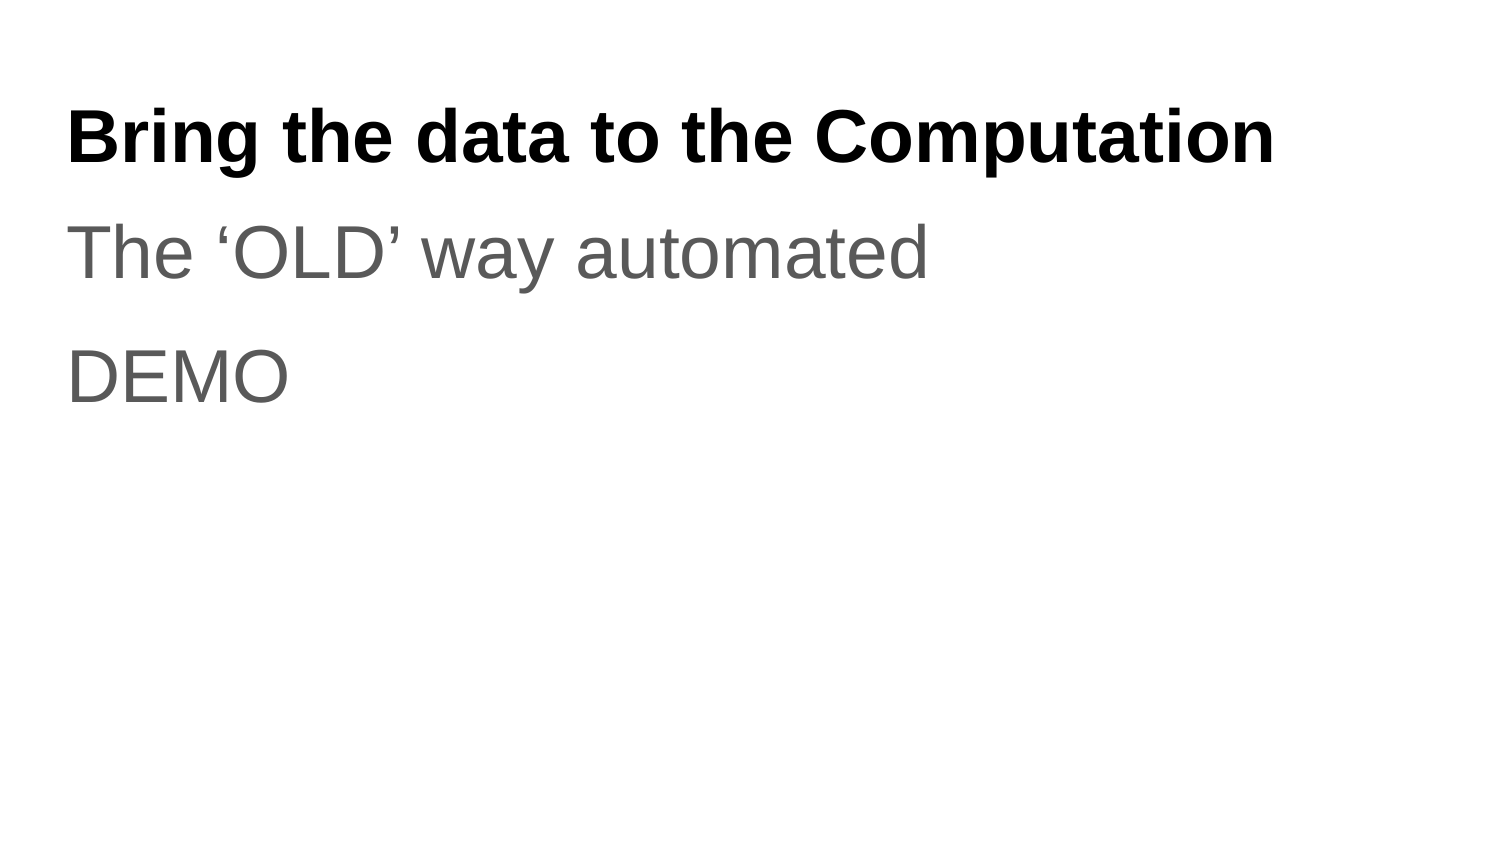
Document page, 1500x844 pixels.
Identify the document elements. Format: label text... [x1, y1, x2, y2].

title Bring the data to the Computation [51, 72, 1449, 167]
list The ‘OLD’ way automated DEMO [51, 189, 1449, 750]
